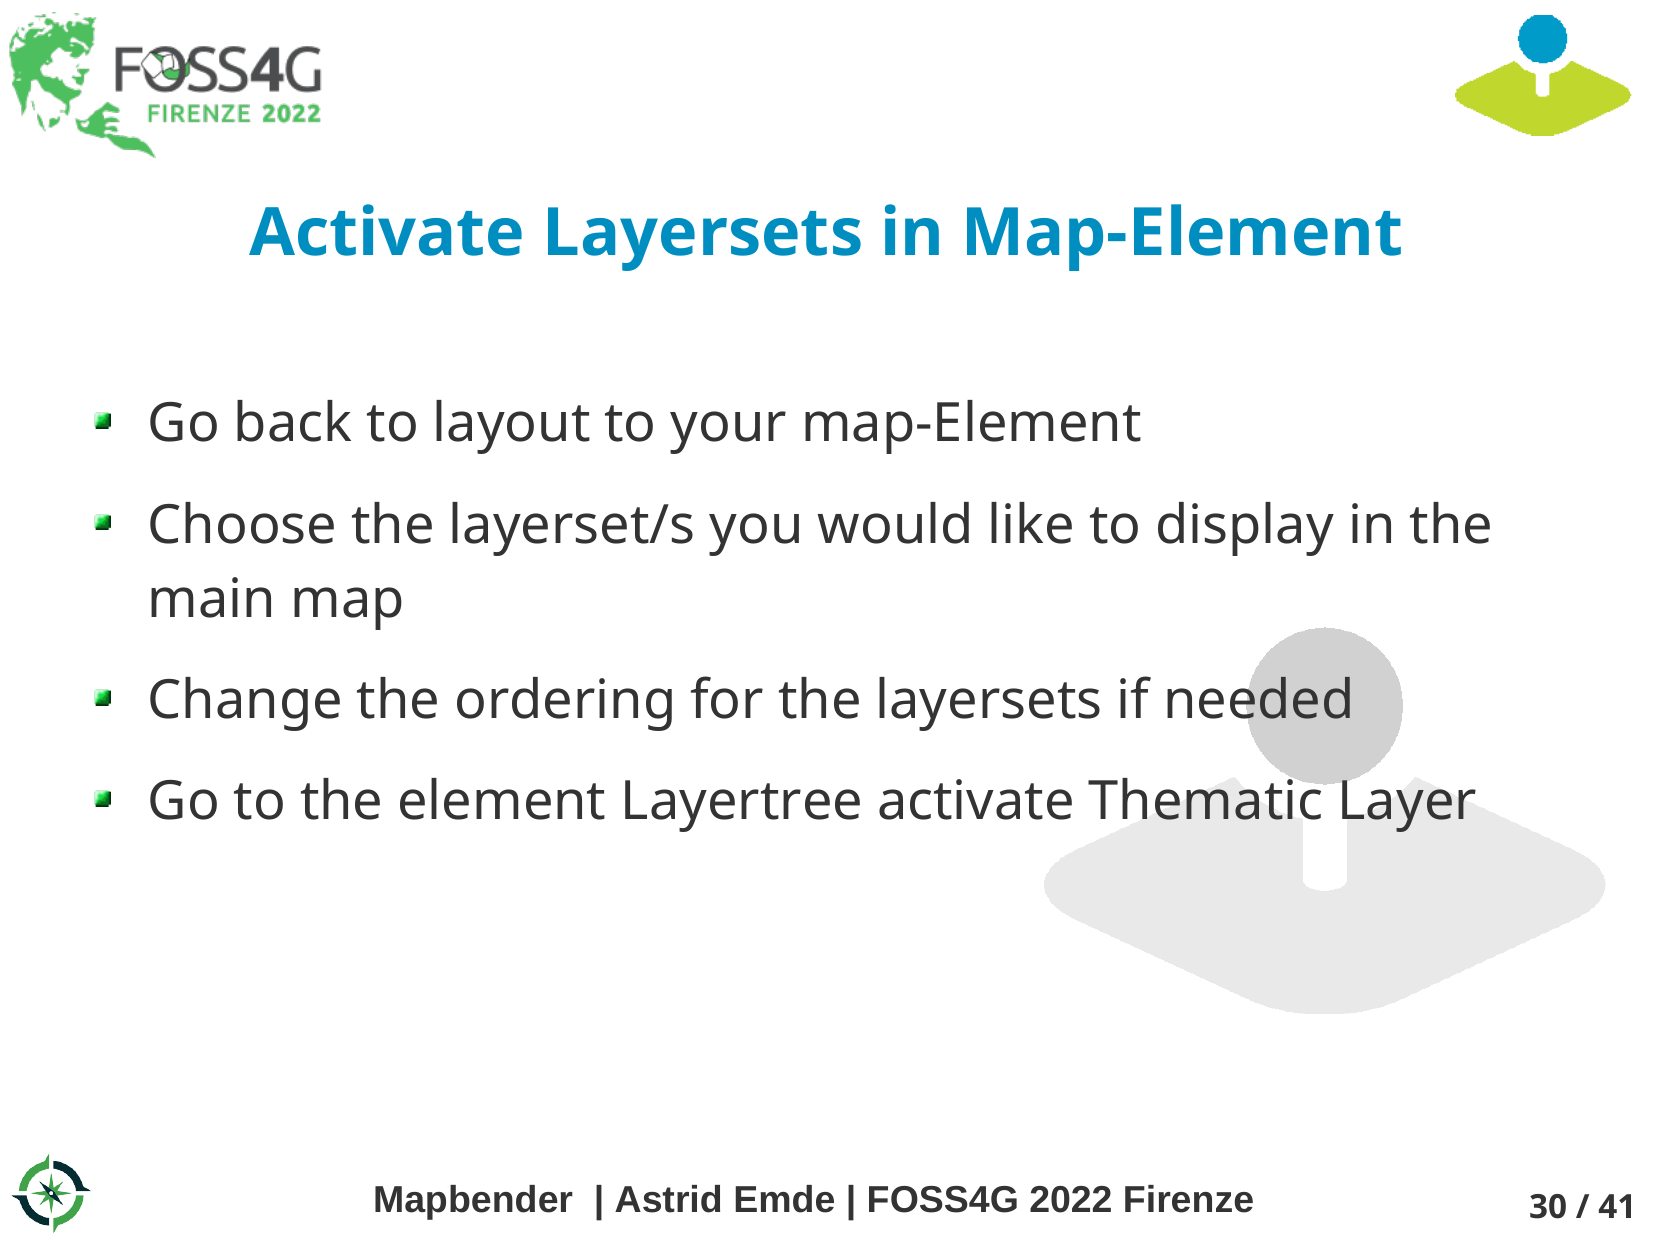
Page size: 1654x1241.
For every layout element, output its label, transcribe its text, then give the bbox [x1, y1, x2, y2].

title Activate Layersets in Map-Element [82, 188, 1571, 361]
picture [10, 1152, 92, 1234]
picture [0, 12, 376, 158]
picture [1455, 15, 1633, 136]
list Go back to layout to your map-Element Choose the layerset/s you would like to display in the main map Change the ordering for the layersets if needed Go to the element Layertree activate Thematic Layer [76, 383, 1565, 1188]
